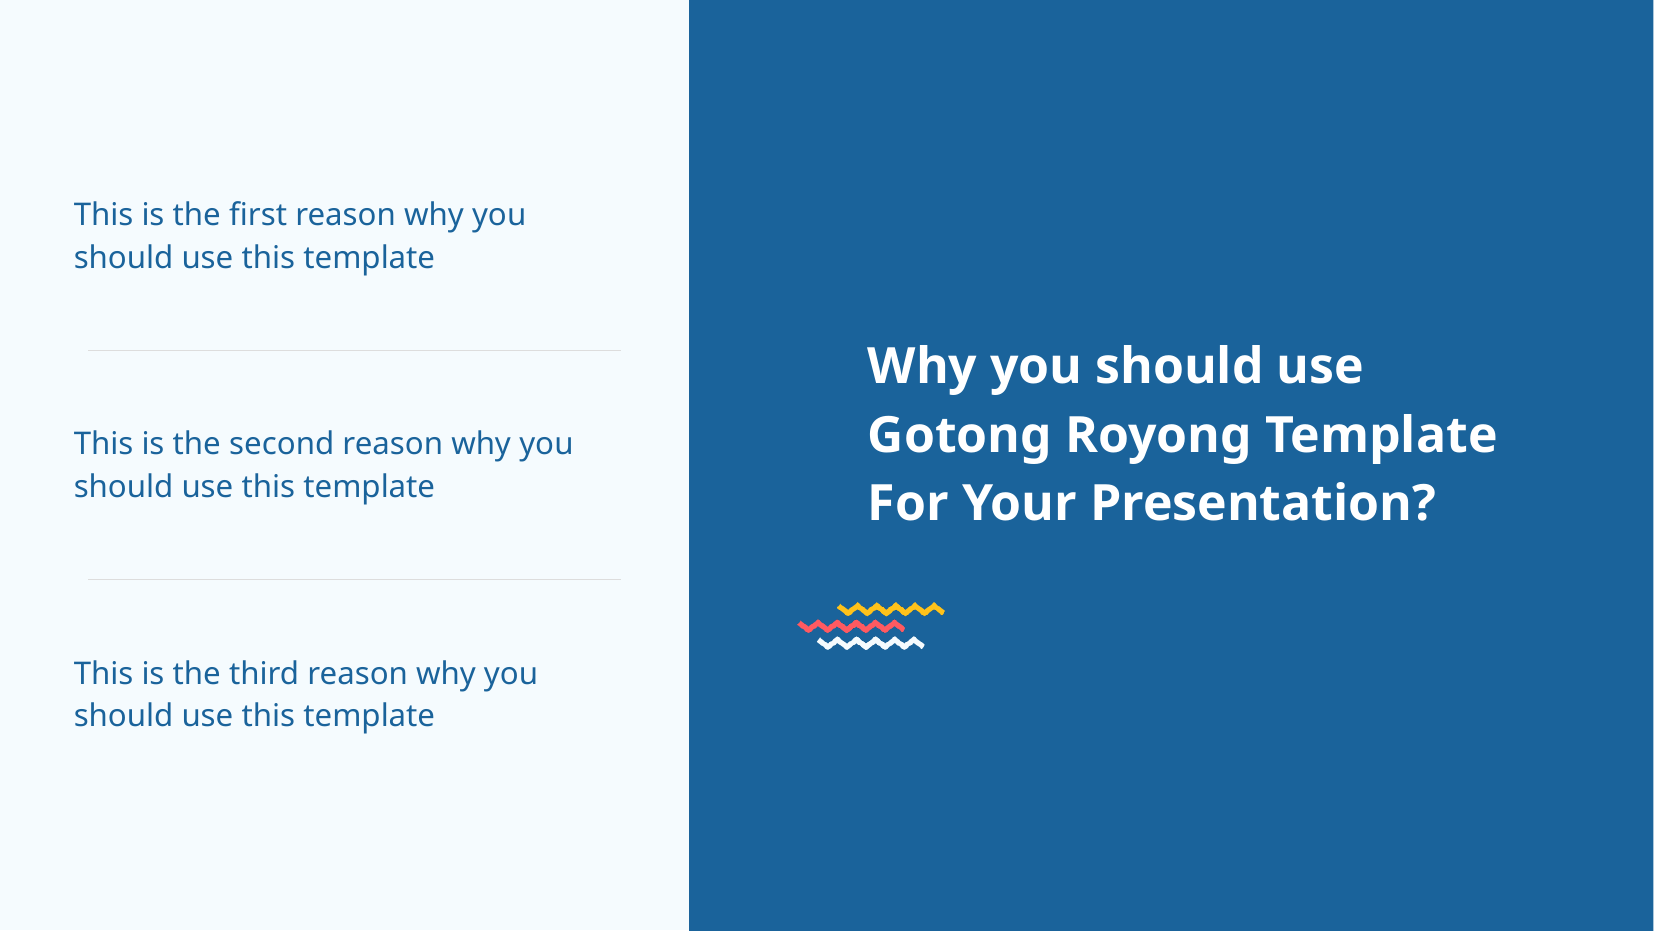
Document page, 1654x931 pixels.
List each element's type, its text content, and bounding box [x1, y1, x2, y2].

text_box Why you should use Gotong Royong Template For Your Presentation? [853, 323, 1568, 550]
text_box This is the third reason why you should use this template [59, 643, 650, 746]
text_box This is the second reason why you should use this template [59, 413, 650, 517]
text_box This is the first reason why you should use this template [59, 184, 650, 287]
picture [689, 0, 1654, 931]
